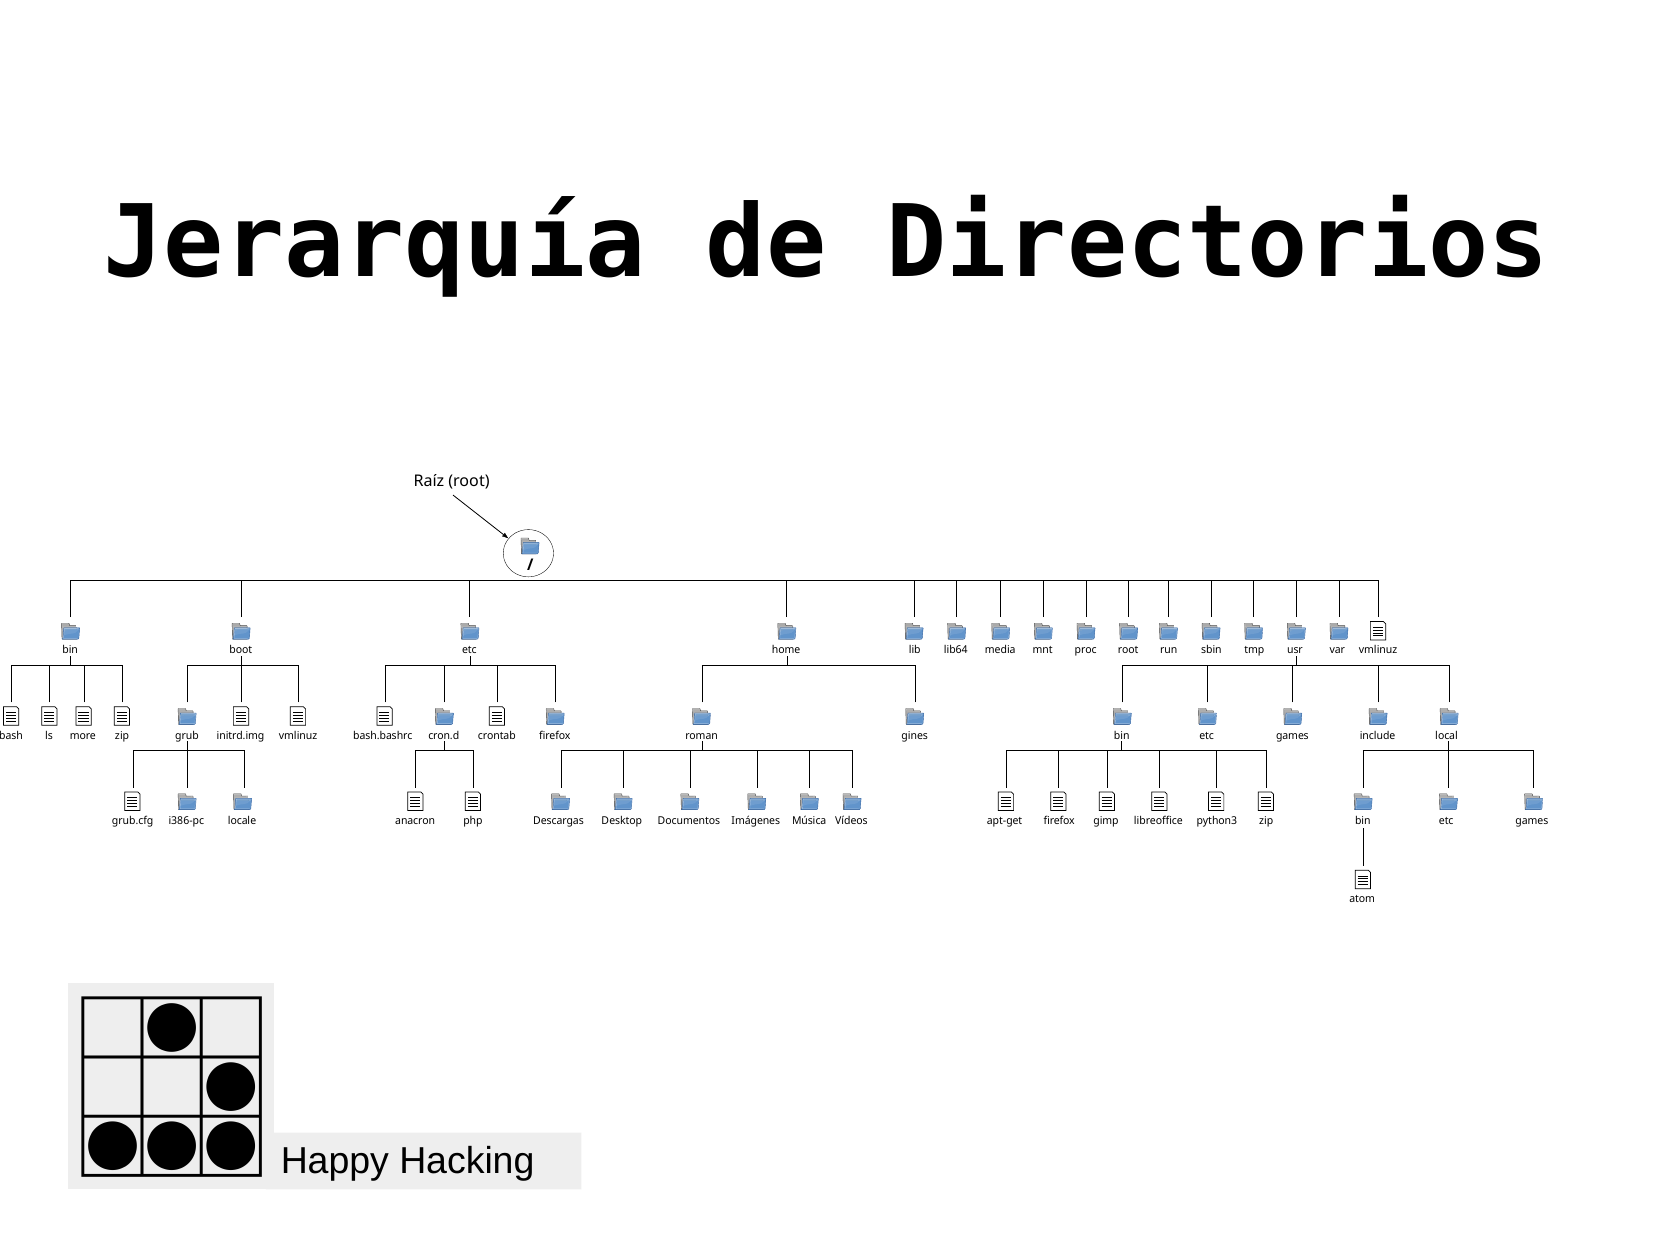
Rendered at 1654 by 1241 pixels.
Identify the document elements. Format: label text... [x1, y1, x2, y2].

picture [68, 983, 275, 1190]
picture [0, 474, 1654, 932]
text_box Happy Hacking [265, 1132, 582, 1188]
subtitle Jerarquía de Directorios [59, 70, 1595, 414]
